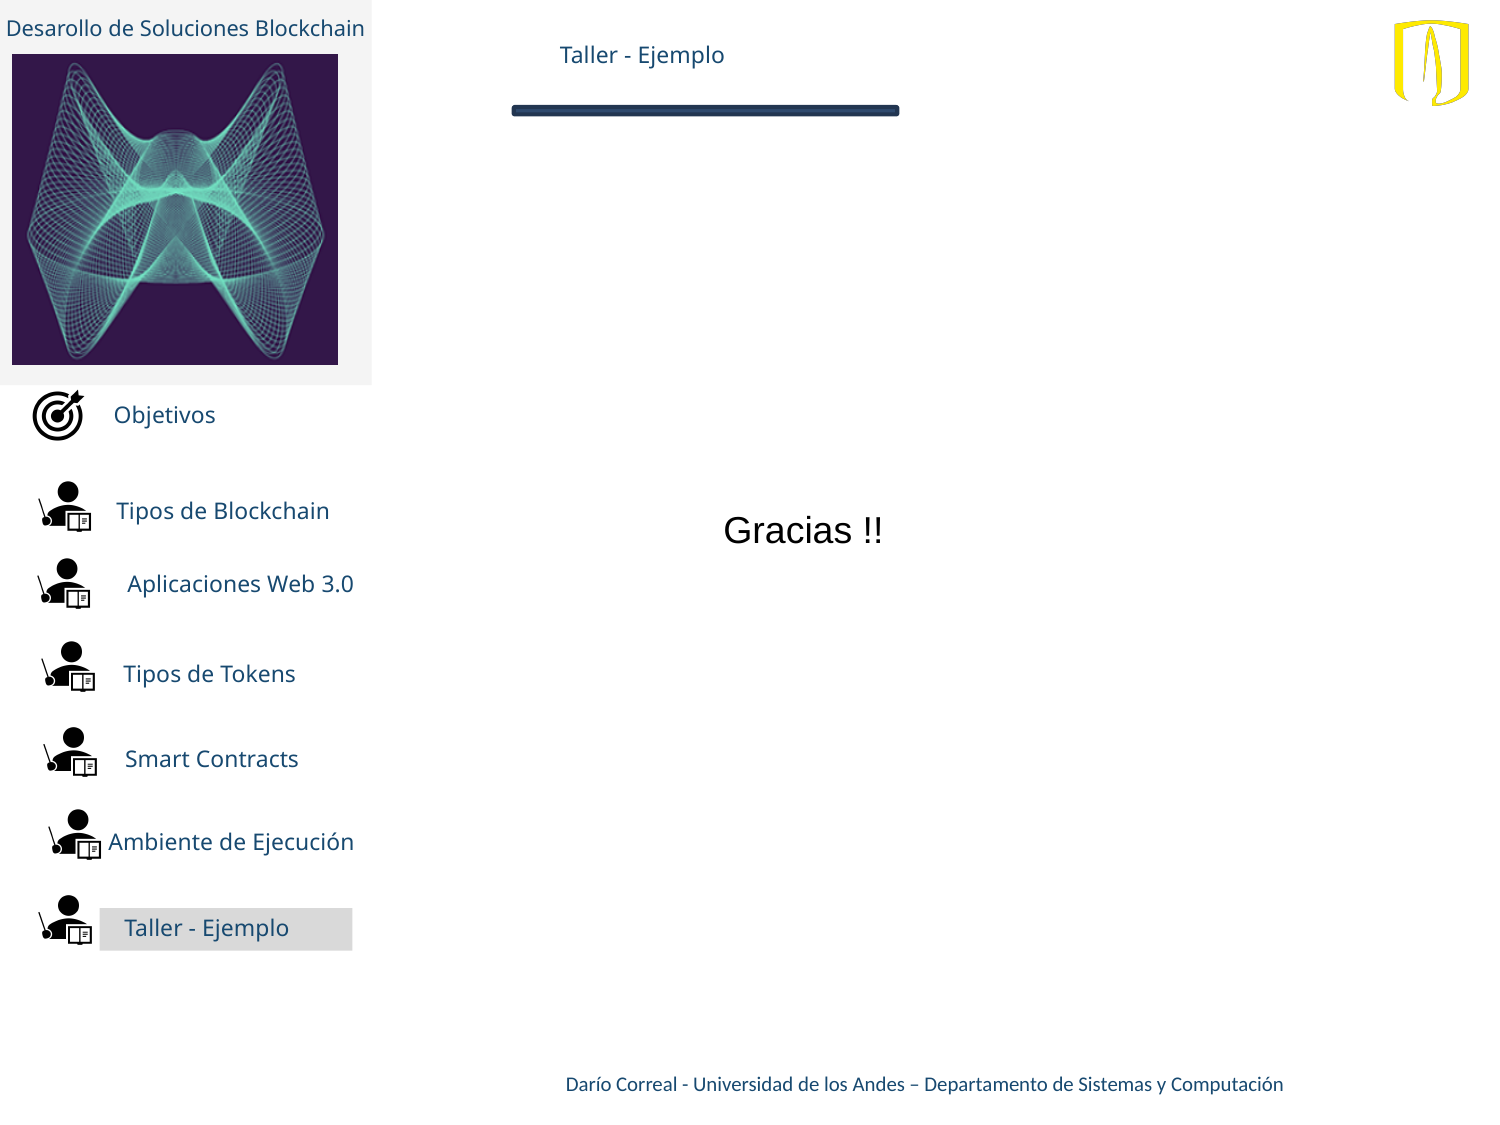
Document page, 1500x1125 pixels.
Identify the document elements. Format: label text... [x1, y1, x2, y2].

text_box Darío Correal - Universidad de los Andes – Departamento de Sistemas y Computación [551, 1062, 1300, 1103]
picture [40, 632, 103, 695]
picture [37, 886, 100, 948]
picture [36, 549, 98, 612]
text_box Objetivos [98, 393, 231, 437]
text_box Gracias !! [708, 501, 899, 559]
text_box Smart Contracts [110, 737, 314, 781]
picture [37, 472, 99, 535]
text_box Ambiente de Ejecución [63, 820, 370, 863]
text_box Tipos de Blockchain [101, 489, 346, 532]
picture [12, 54, 338, 365]
text_box Taller - Ejemplo [544, 32, 740, 76]
picture [47, 800, 109, 863]
text_box Taller - Ejemplo [109, 905, 305, 949]
text_box Aplicaciones Web 3.0 [112, 562, 370, 605]
picture [42, 718, 105, 780]
text_box [513, 107, 898, 115]
text_box [99, 908, 353, 951]
picture [1387, 19, 1476, 107]
picture [27, 384, 90, 446]
text_box Tipos de Tokens [108, 652, 312, 695]
